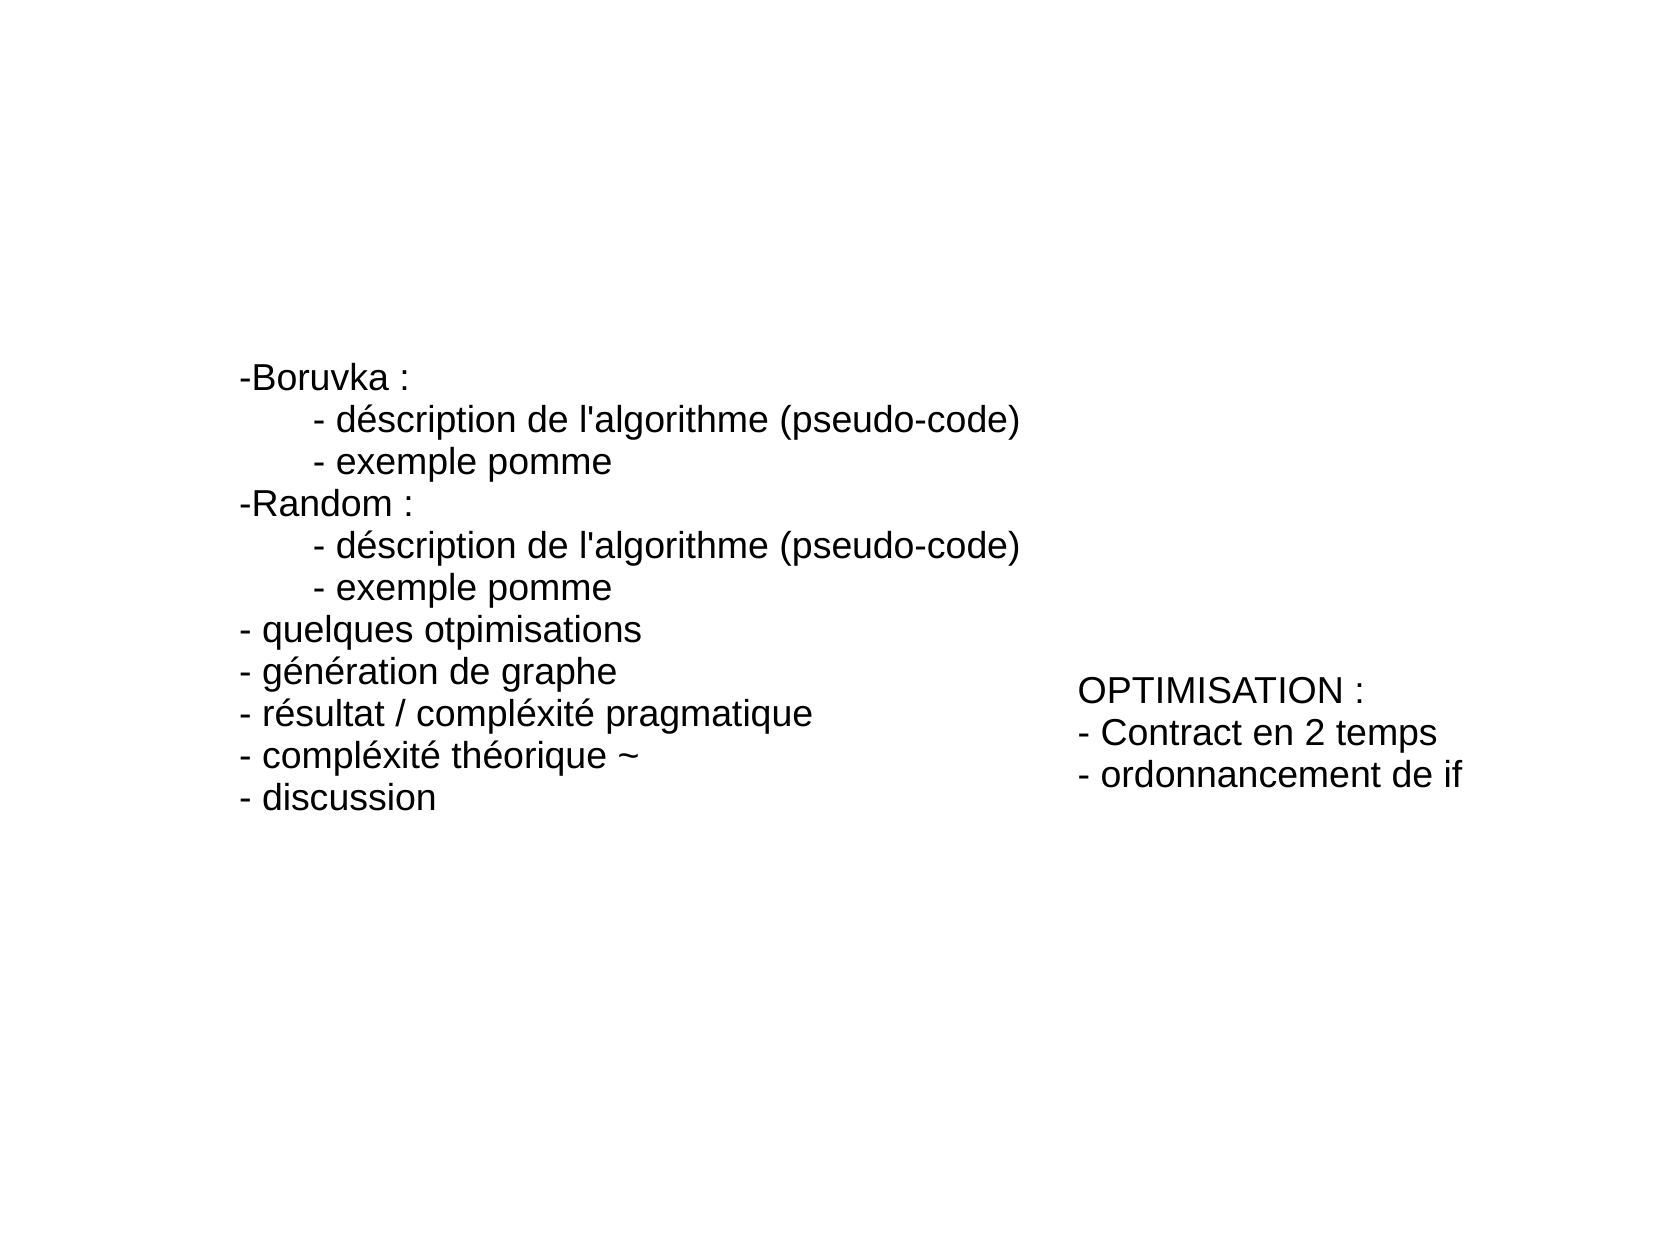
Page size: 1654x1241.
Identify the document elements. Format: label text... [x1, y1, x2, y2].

text_box -Boruvka : - déscription de l'algorithme (pseudo-code) - exemple pomme -Random : - déscription de l'algorithme (pseudo-code) - exemple pomme - quelques otpimisations - génération de graphe - résultat / compléxité pragmatique - compléxité théorique ~ - discussion [224, 307, 1036, 826]
text_box OPTIMISATION : - Contract en 2 temps - ordonnancement de if [1062, 662, 1478, 804]
